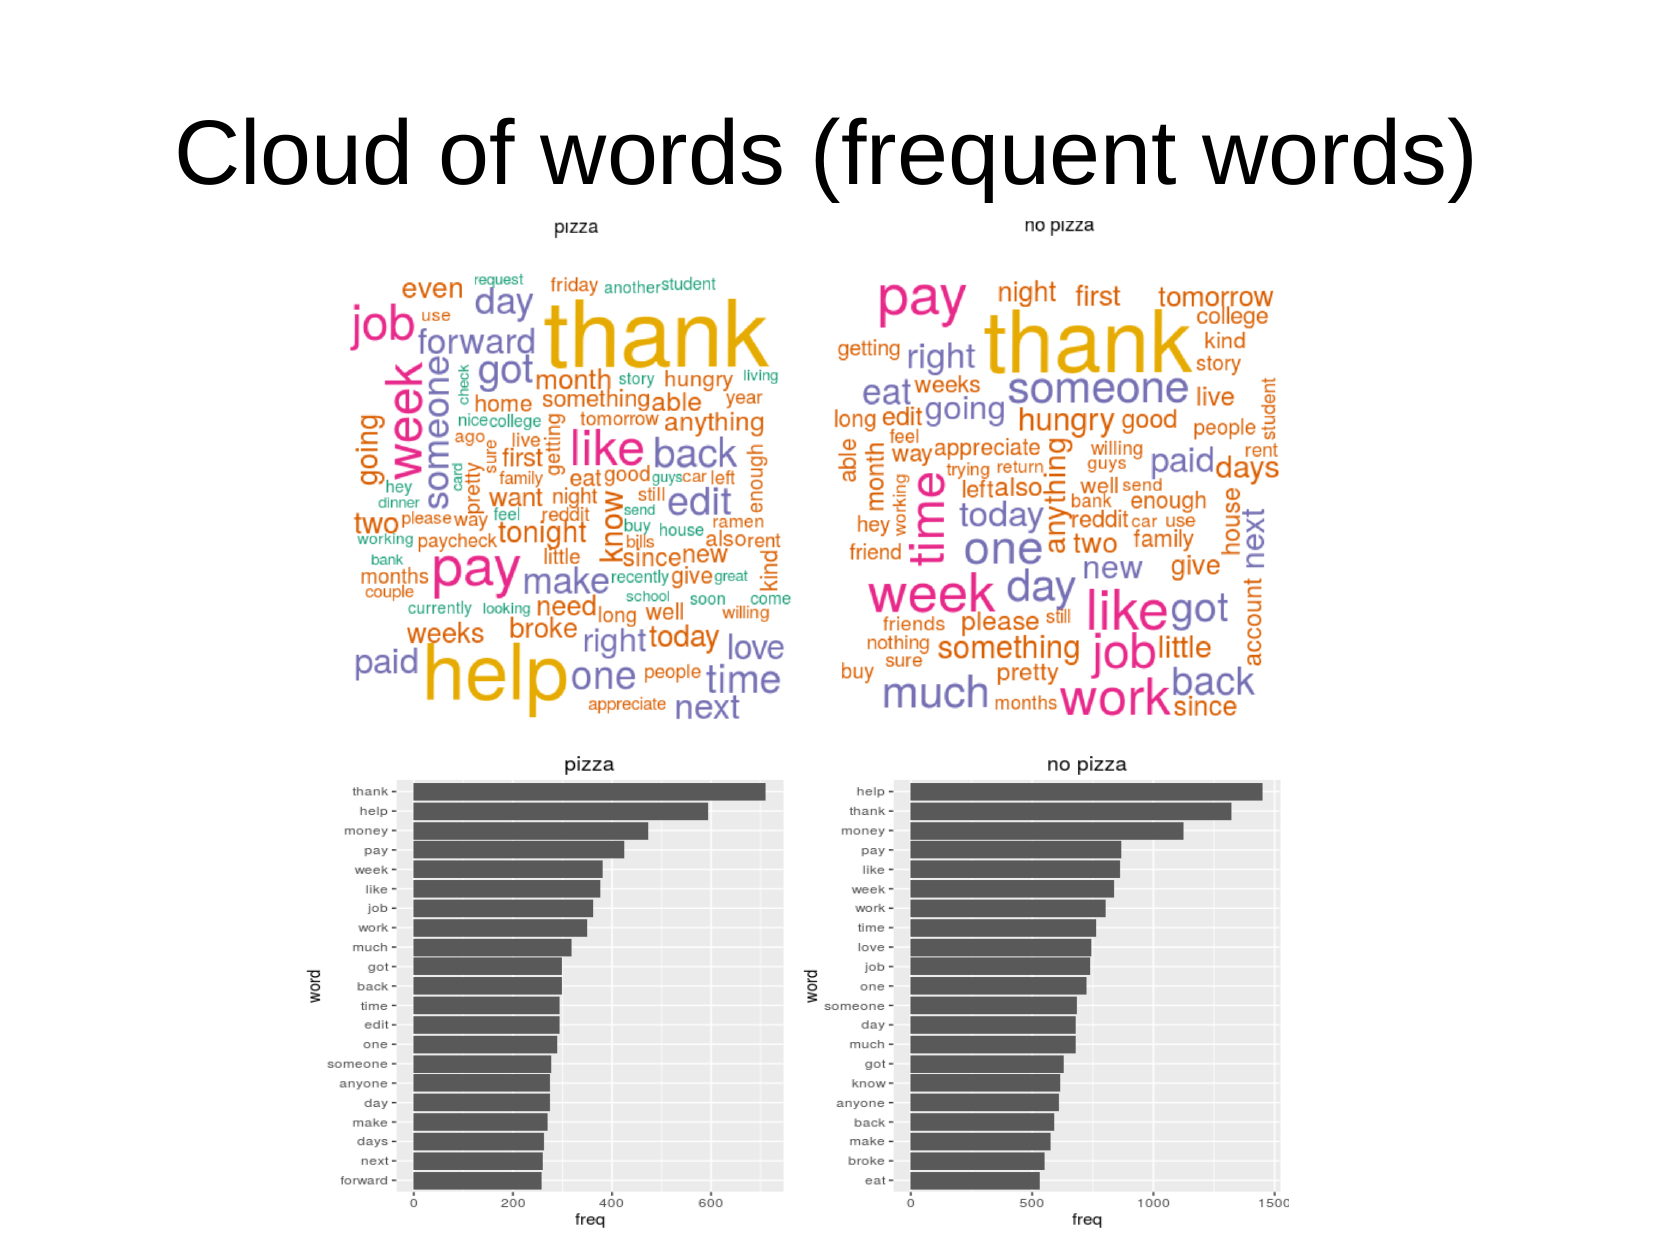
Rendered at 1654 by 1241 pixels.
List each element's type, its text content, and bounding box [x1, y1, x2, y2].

picture [295, 219, 1300, 1235]
title Cloud of words (frequent words) [82, 49, 1571, 257]
